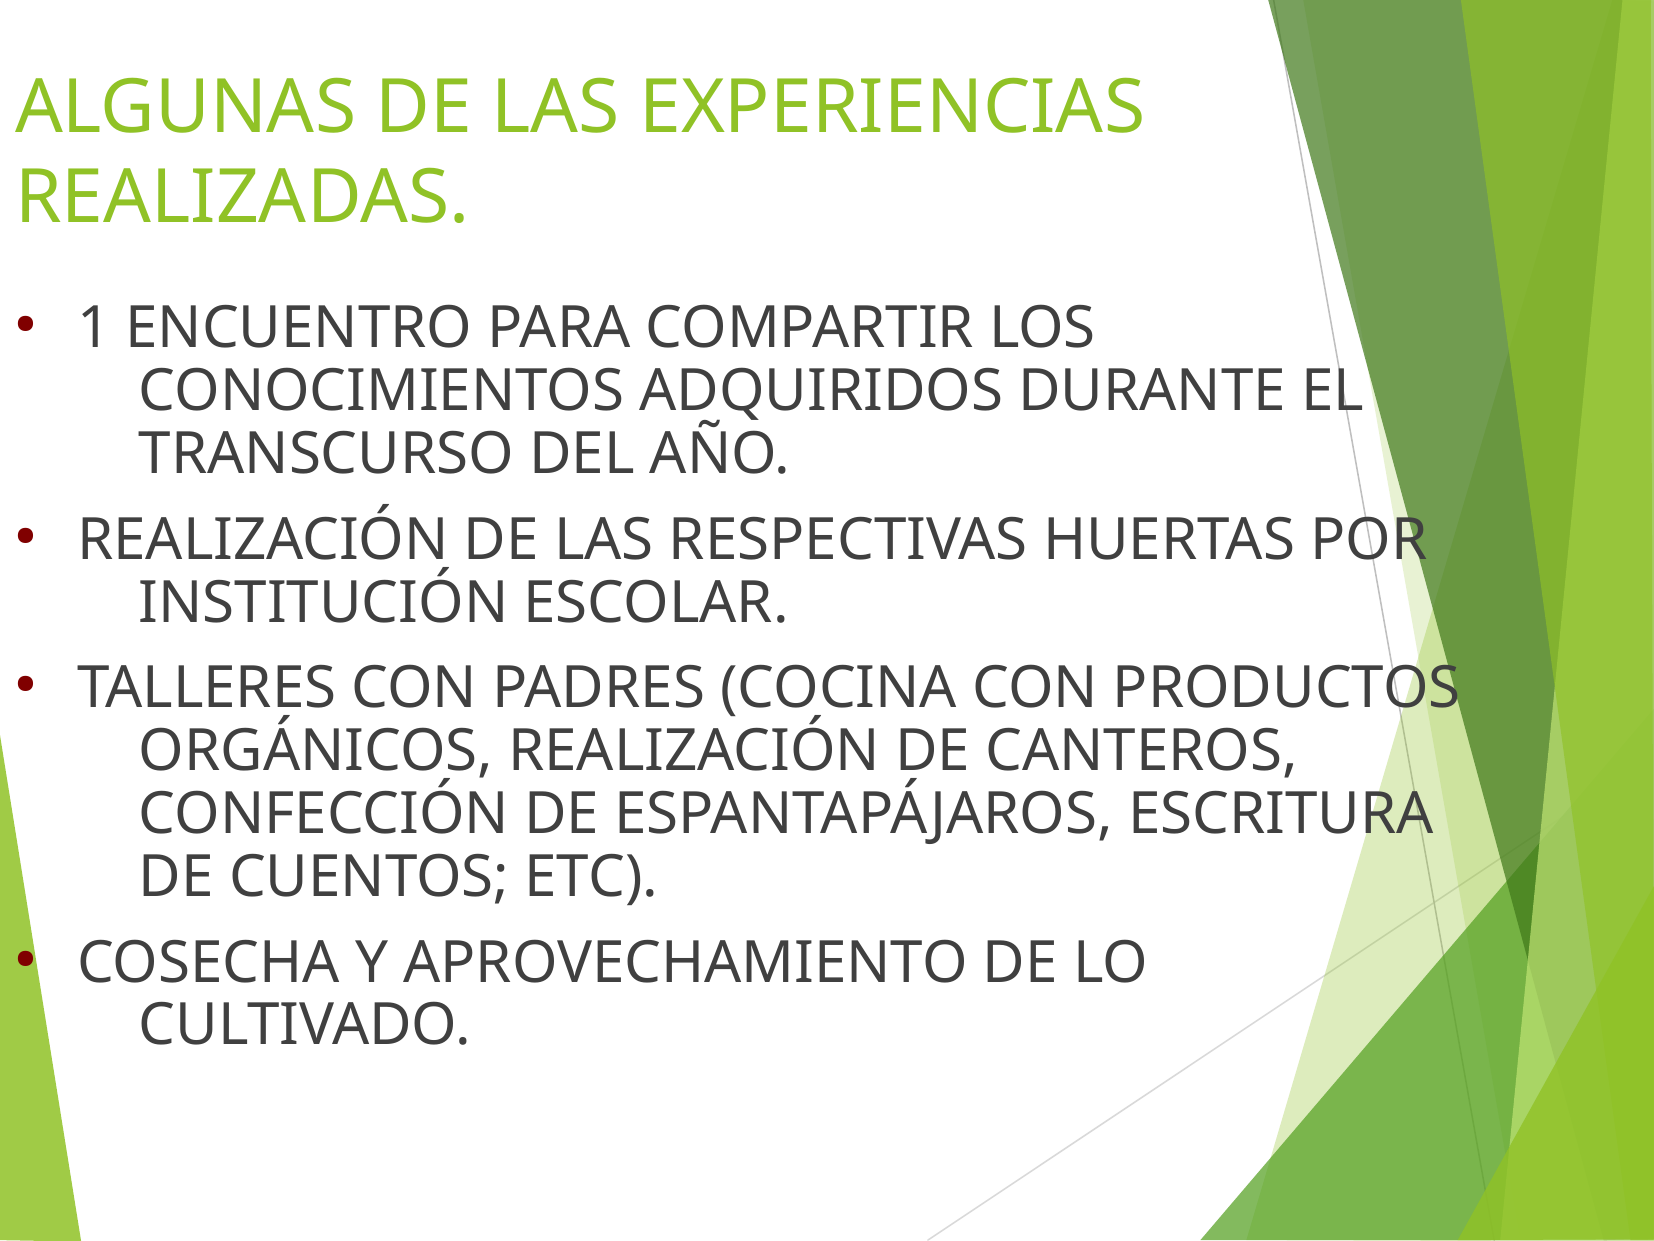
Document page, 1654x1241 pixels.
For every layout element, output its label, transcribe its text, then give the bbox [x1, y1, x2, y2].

list 1 ENCUENTRO PARA COMPARTIR LOS CONOCIMIENTOS ADQUIRIDOS DURANTE EL TRANSCURSO DEL AÑO. REALIZACIÓN DE LAS RESPECTIVAS HUERTAS POR INSTITUCIÓN ESCOLAR. TALLERES CON PADRES (COCINA CON PRODUCTOS ORGÁNICOS, REALIZACIÓN DE CANTEROS, CONFECCIÓN DE ESPANTAPÁJAROS, ESCRITURA DE CUENTOS; ETC). COSECHA Y APROVECHAMIENTO DE LO CULTIVADO. [0, 290, 1489, 1169]
title ALGUNAS DE LAS EXPERIENCIAS REALIZADAS. [0, 49, 1489, 247]
